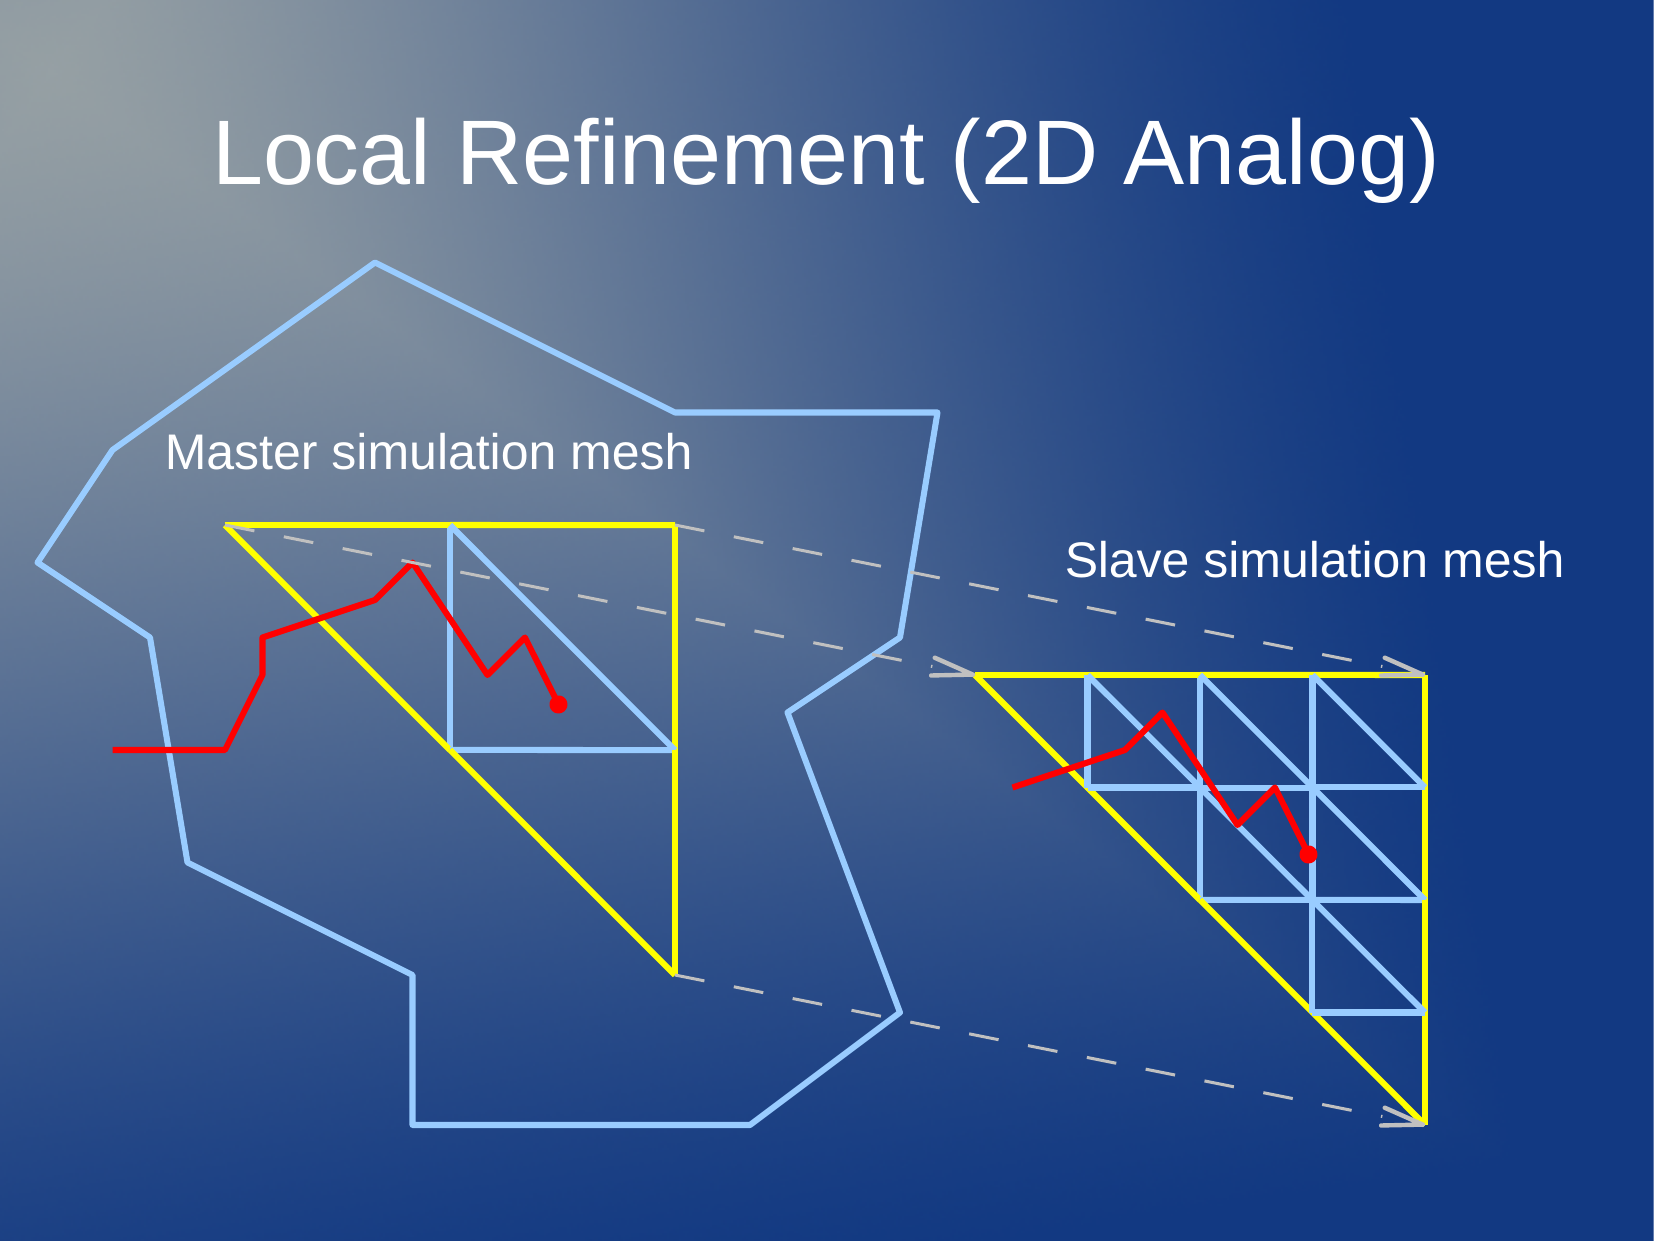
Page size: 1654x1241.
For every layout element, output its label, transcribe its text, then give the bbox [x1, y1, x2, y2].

text_box Master simulation mesh [150, 416, 713, 488]
text_box Slave simulation mesh [1050, 525, 1613, 601]
picture [0, 0, 1654, 1241]
title Local Refinement (2D Analog) [82, 49, 1571, 257]
